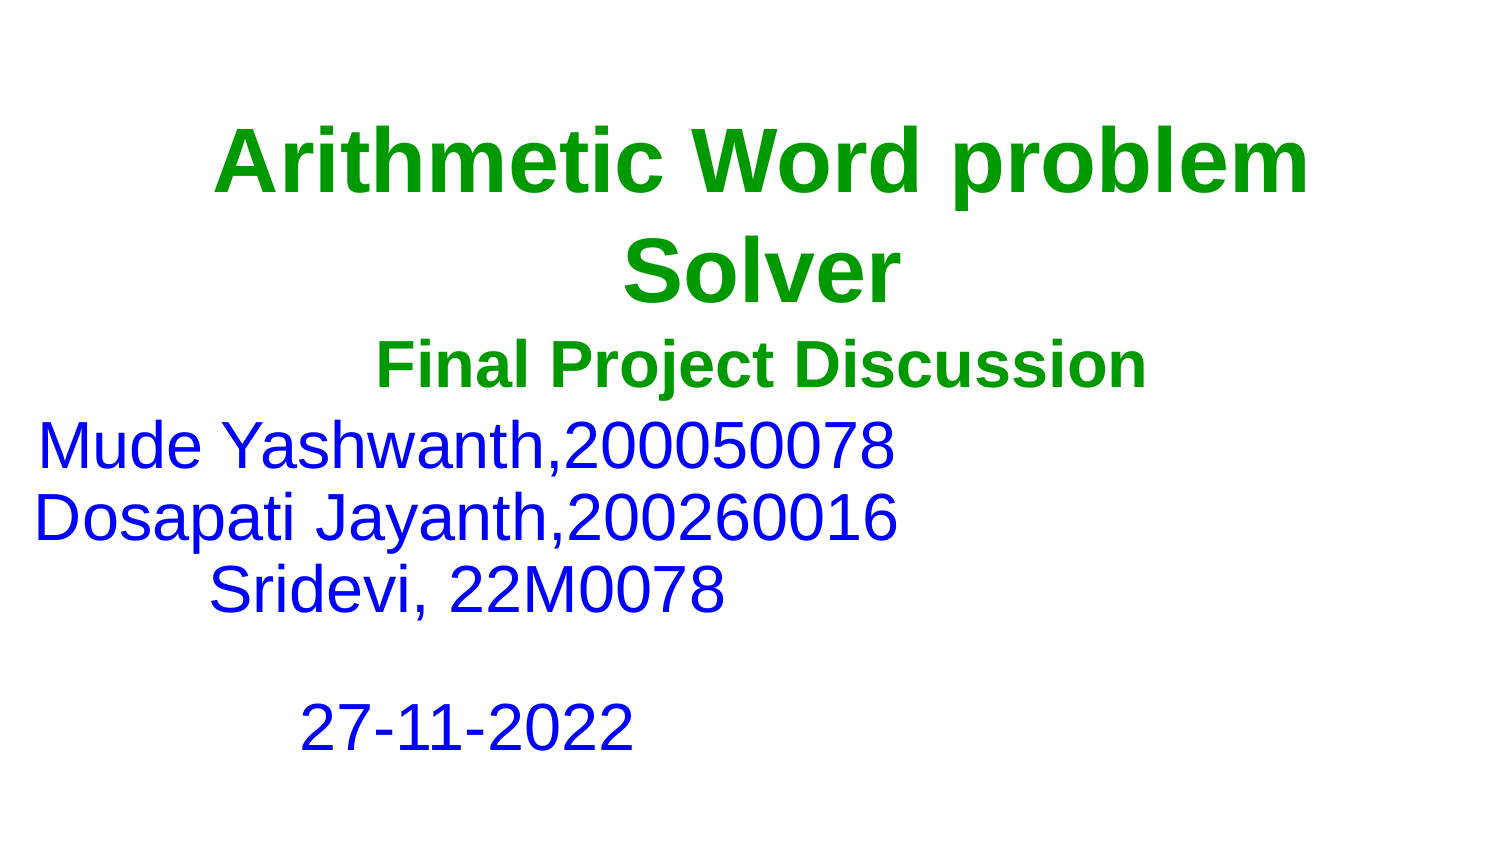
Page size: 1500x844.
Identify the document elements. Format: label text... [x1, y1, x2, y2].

title Arithmetic Word problem Solver Final Project Discussion [50, 93, 1475, 366]
subtitle Mude Yashwanth,200050078 Dosapati Jayanth,200260016 Sridevi, 22M0078 27-11-2022 [19, 403, 1432, 600]
